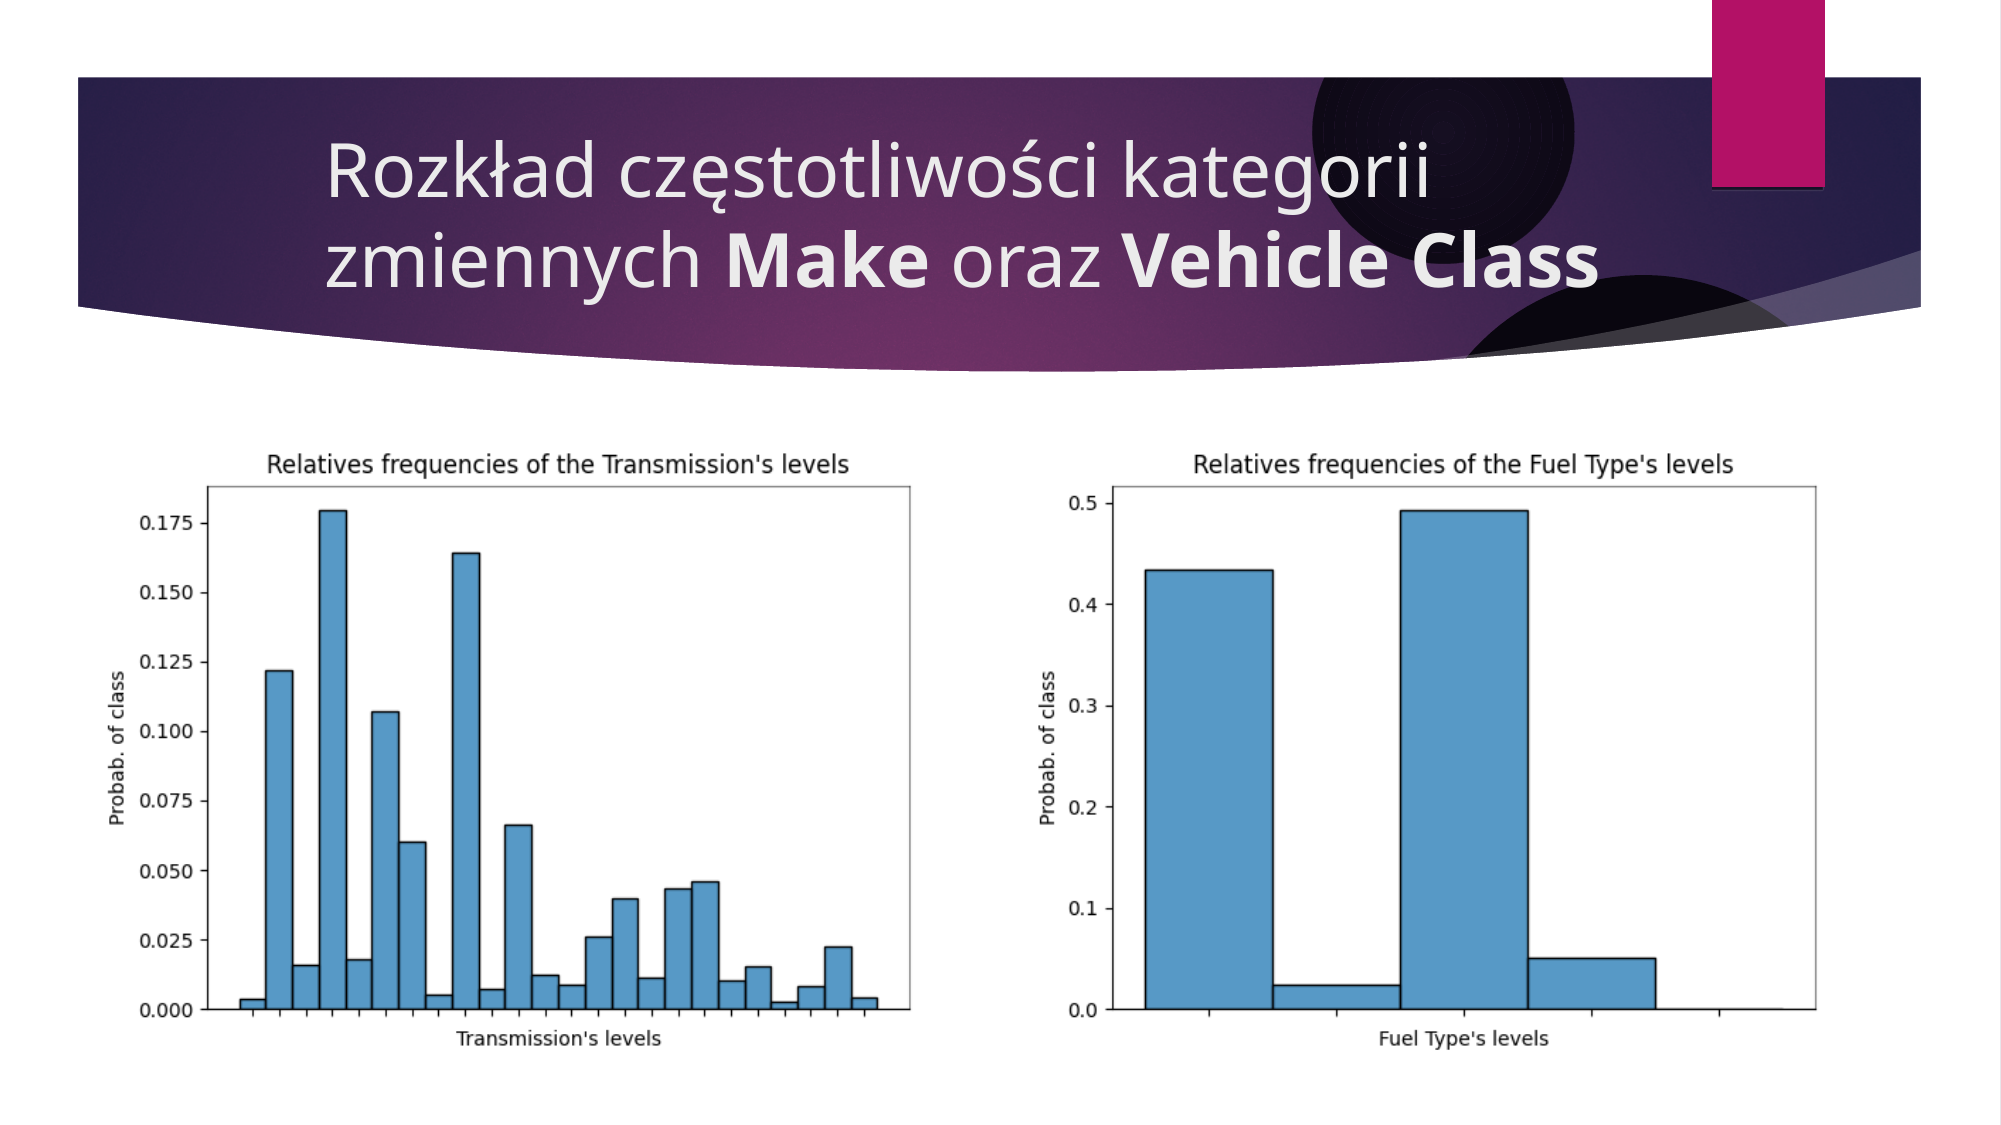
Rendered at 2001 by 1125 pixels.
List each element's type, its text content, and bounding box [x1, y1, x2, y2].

title Rozkład częstotliwości kategorii zmiennych Make oraz Vehicle Class [309, 115, 1668, 293]
picture [94, 404, 1906, 1084]
